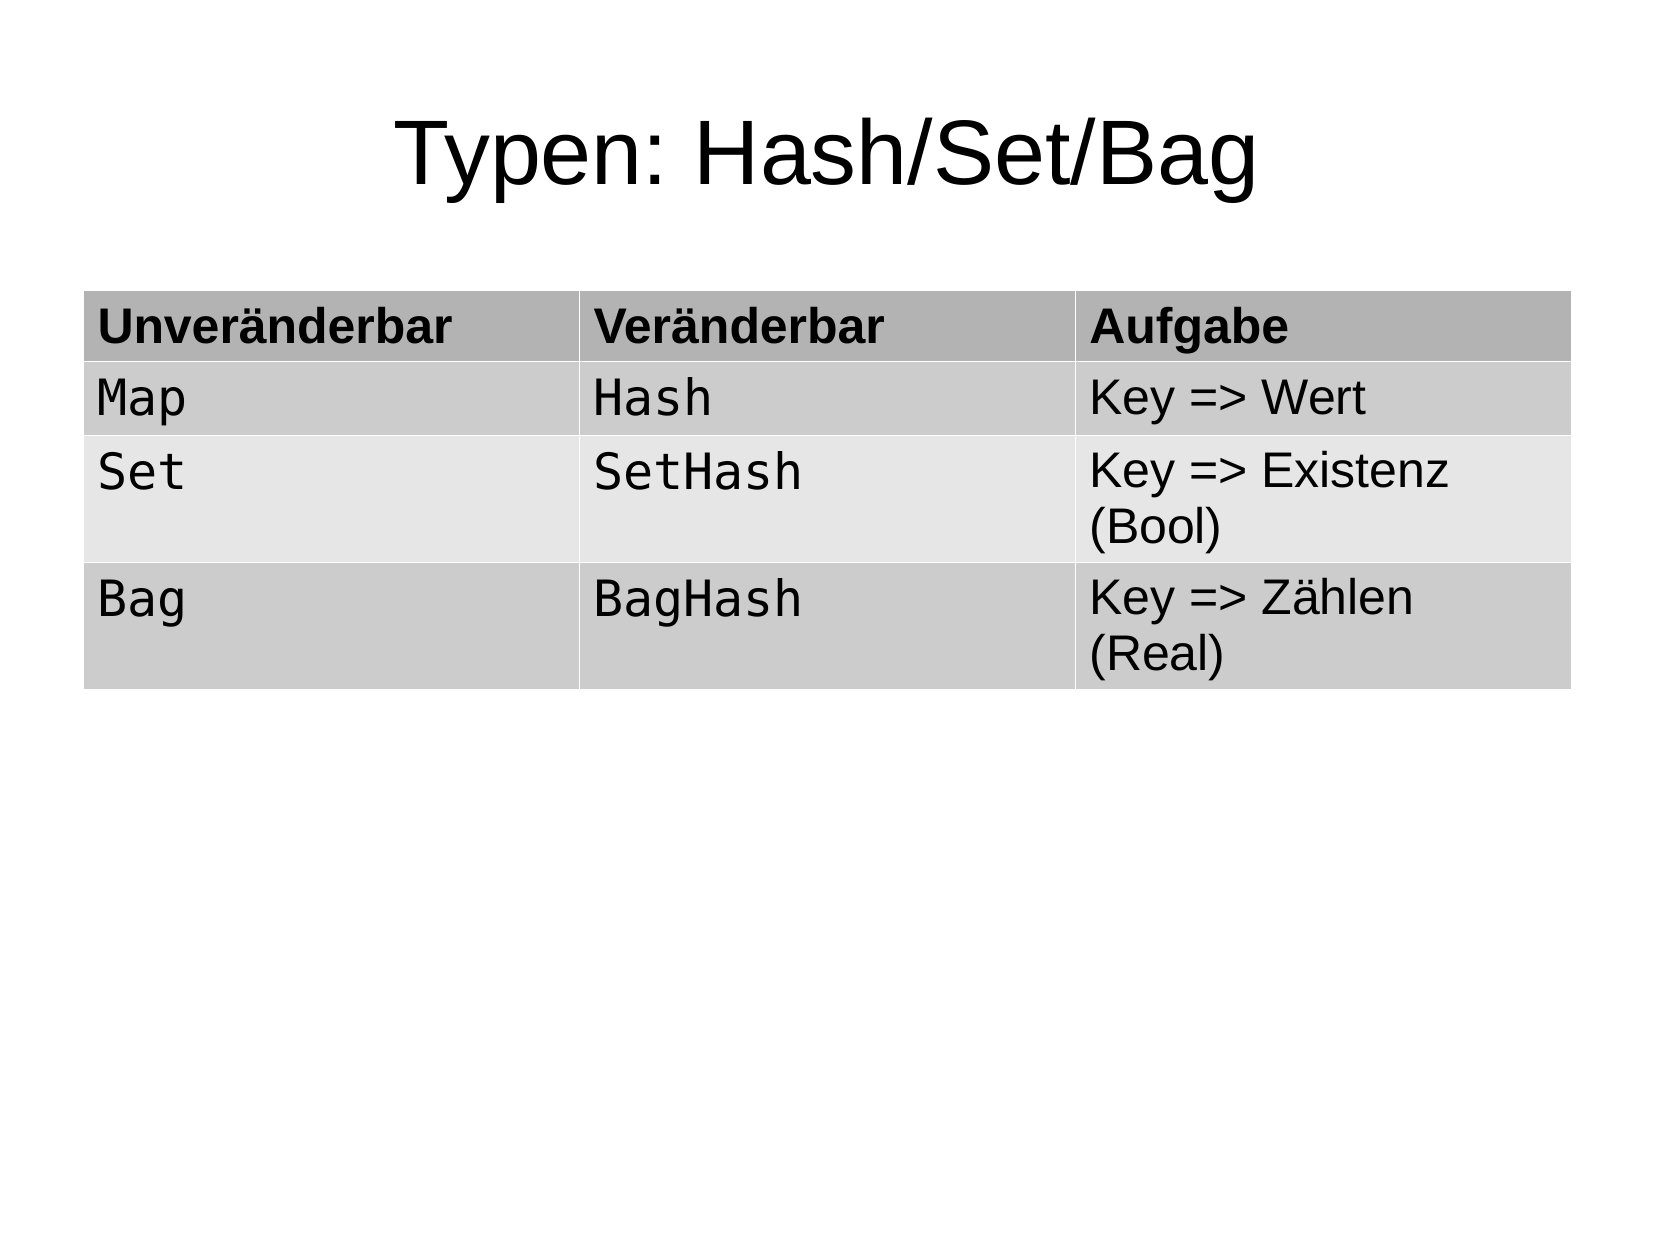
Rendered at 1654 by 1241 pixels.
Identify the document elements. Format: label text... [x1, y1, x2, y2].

table_cell Hash [580, 362, 1075, 435]
table_header Unveränderbar [84, 291, 579, 361]
table_cell Key => Existenz (Bool) [1076, 436, 1571, 562]
table_cell BagHash [580, 563, 1075, 689]
table_cell Key => Wert [1076, 362, 1571, 435]
table_cell SetHash [580, 436, 1075, 562]
table_header Veränderbar [580, 291, 1075, 361]
table_cell Bag [84, 563, 579, 689]
table_cell Map [84, 362, 579, 435]
table_cell Set [84, 436, 579, 562]
table_cell Key => Zählen (Real) [1076, 563, 1571, 689]
table_header Aufgabe [1076, 291, 1571, 361]
title Typen: Hash/Set/Bag [82, 49, 1571, 257]
